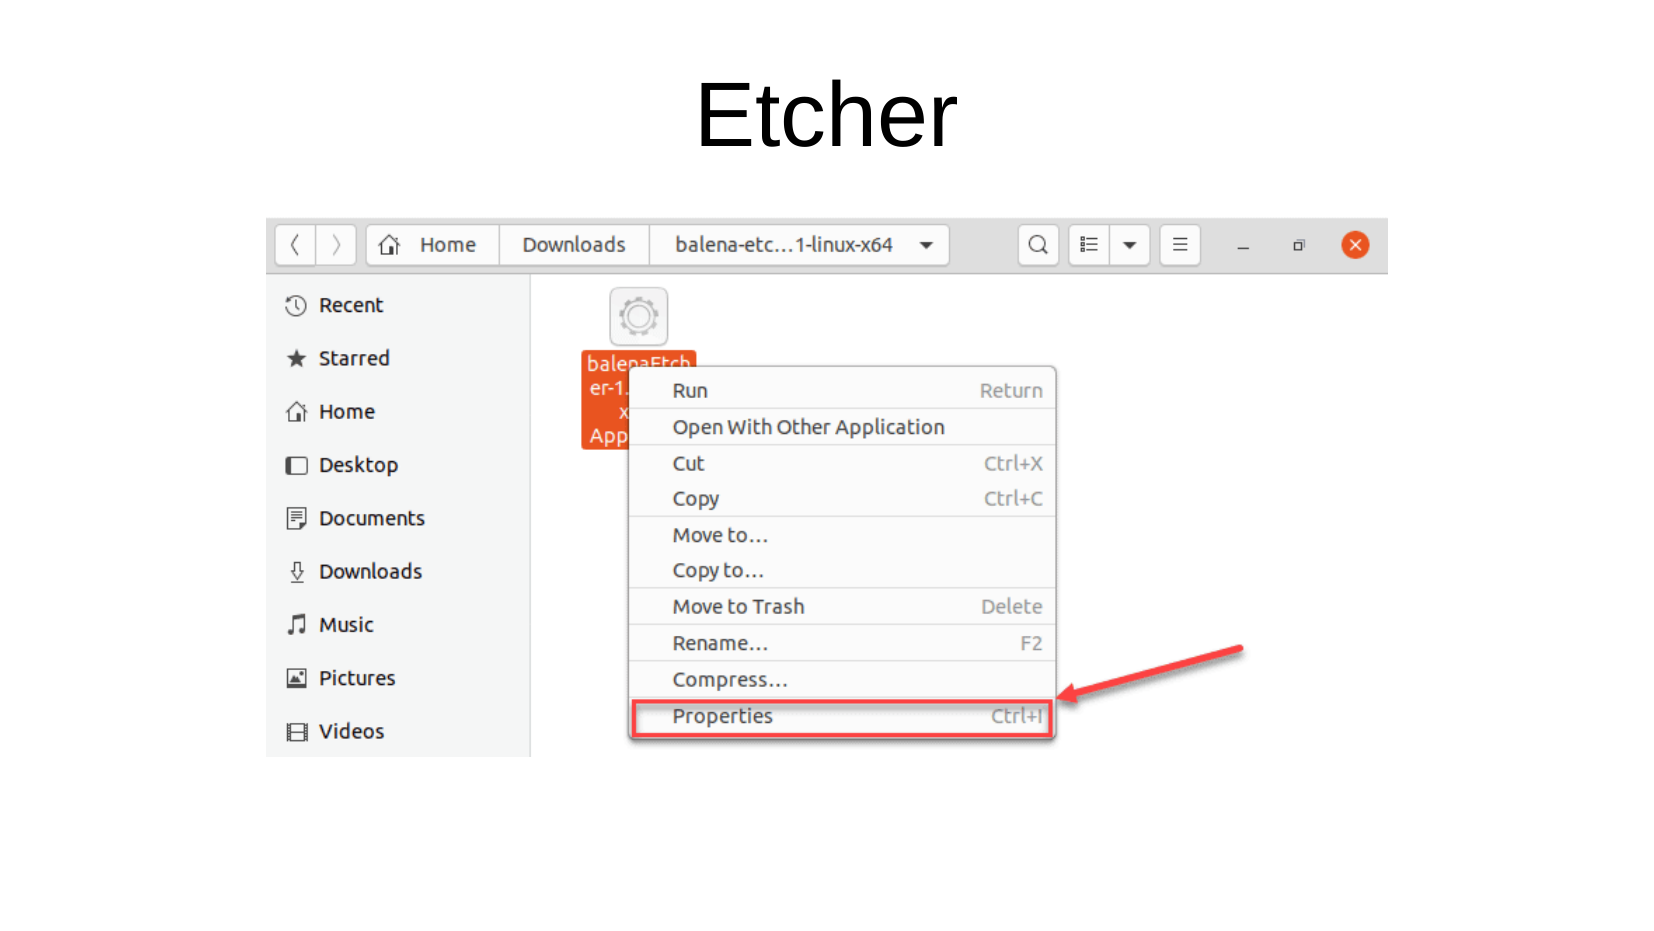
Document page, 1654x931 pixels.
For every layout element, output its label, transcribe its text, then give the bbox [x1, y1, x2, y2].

picture [266, 217, 1388, 758]
title Etcher [82, 37, 1571, 193]
